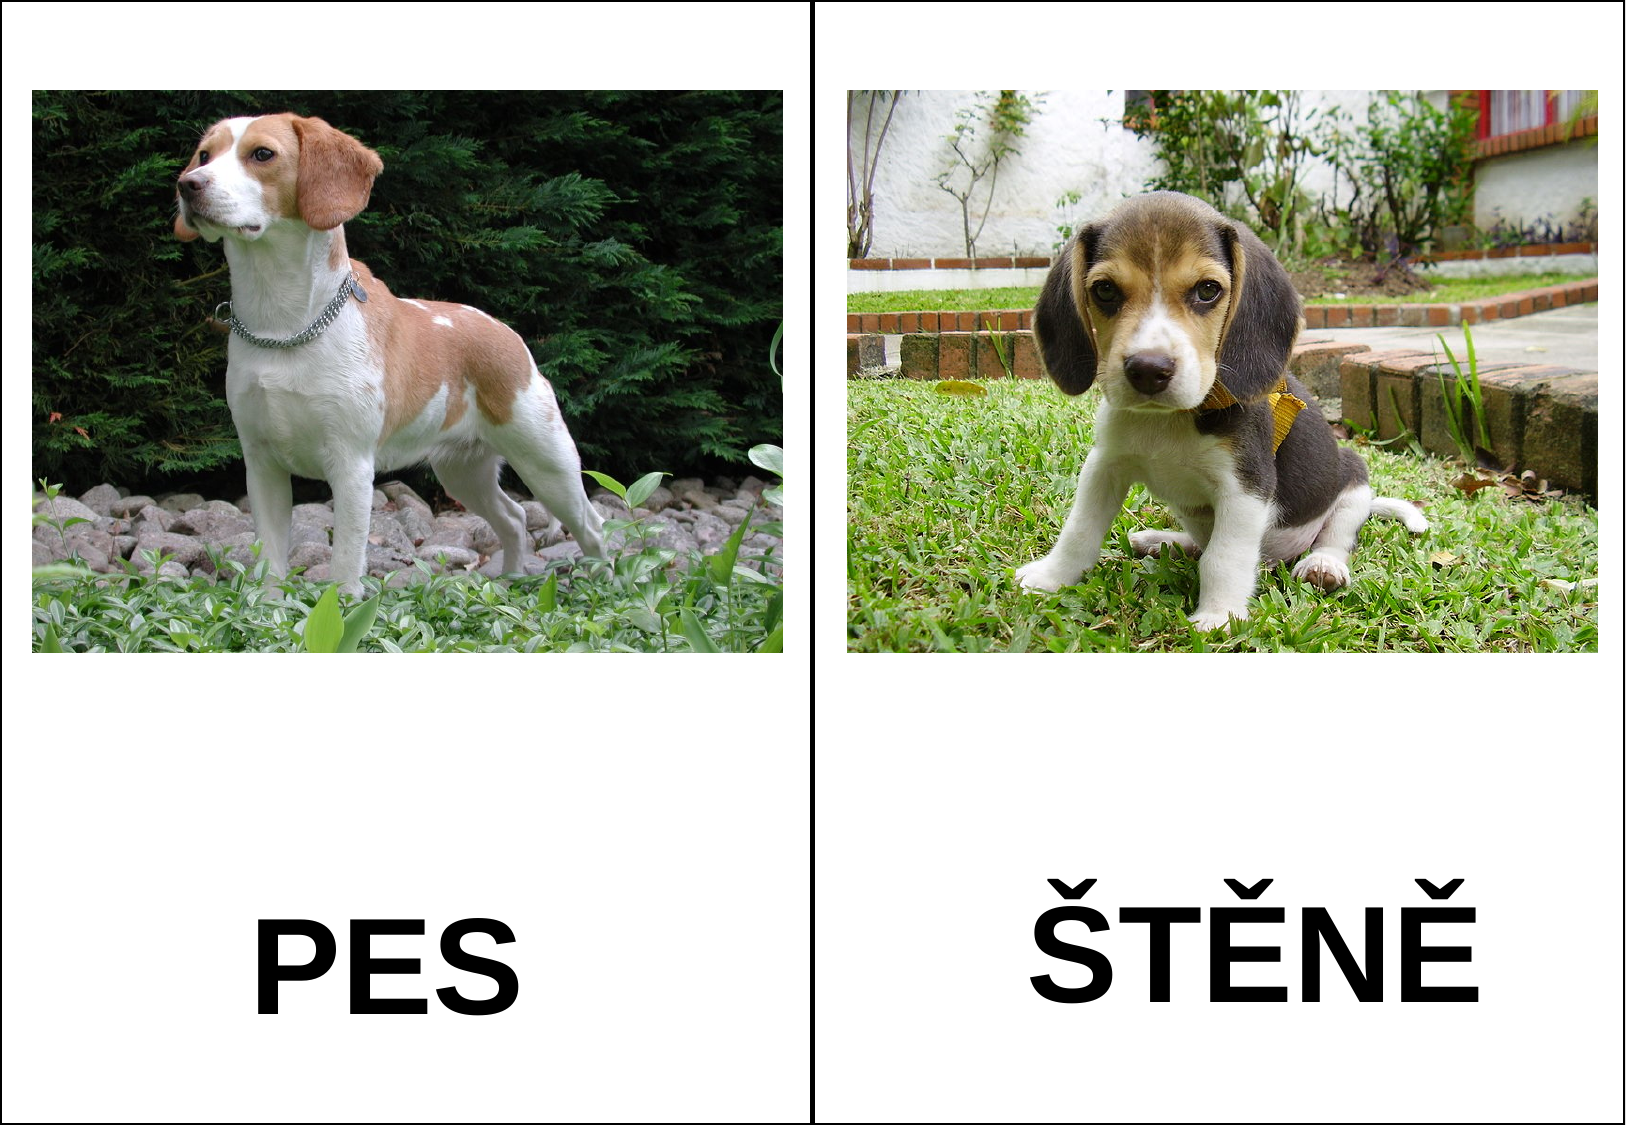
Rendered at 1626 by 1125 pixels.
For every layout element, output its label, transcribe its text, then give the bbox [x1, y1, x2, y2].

text_box PES [234, 869, 540, 1050]
picture [847, 90, 1598, 653]
text_box [0, 0, 1625, 1125]
picture [32, 90, 783, 653]
text_box ŠTĚNĚ [1011, 857, 1501, 1039]
